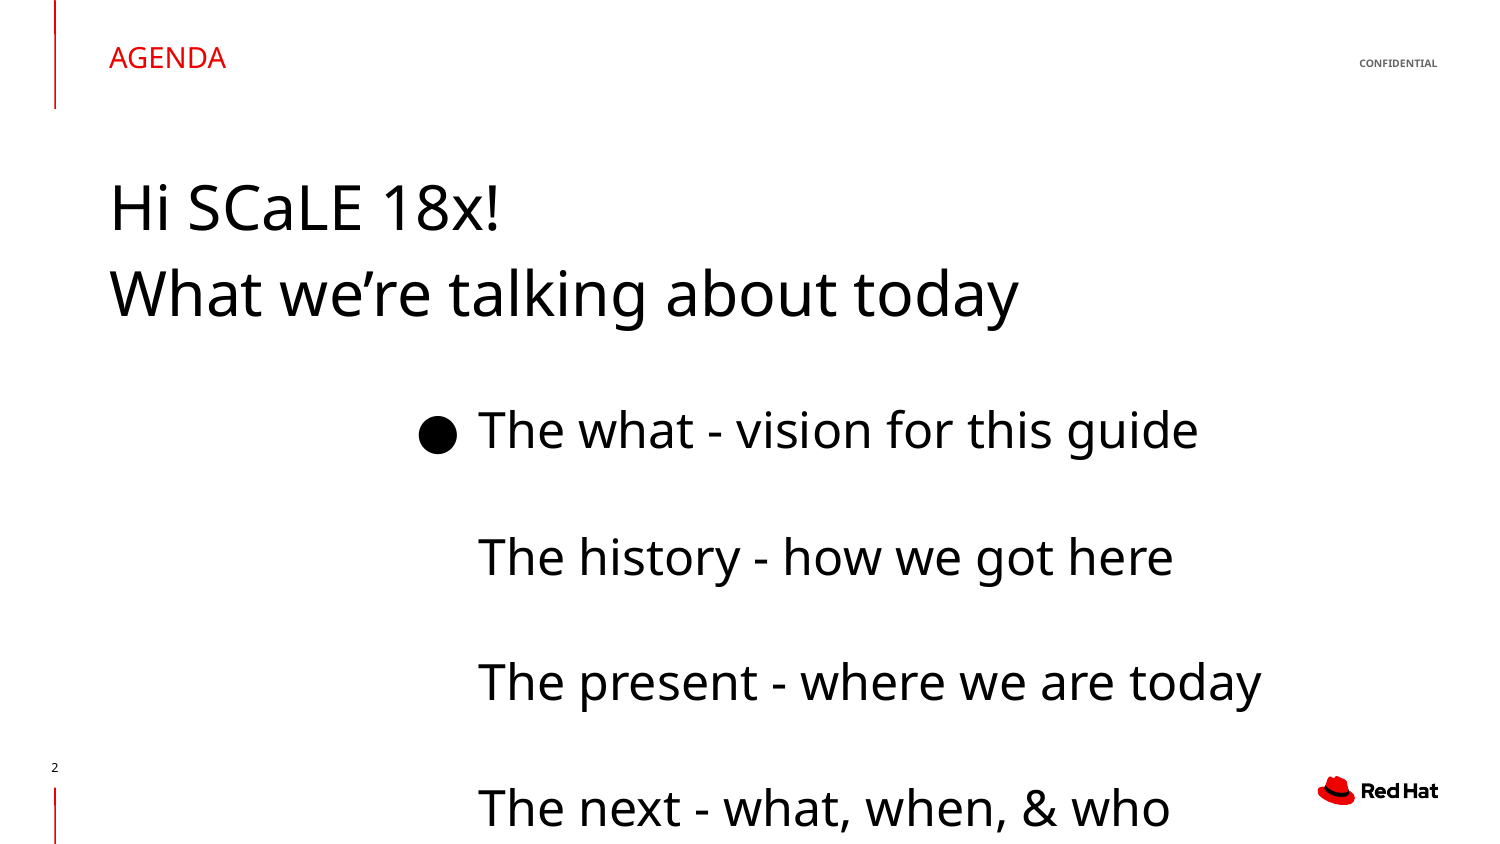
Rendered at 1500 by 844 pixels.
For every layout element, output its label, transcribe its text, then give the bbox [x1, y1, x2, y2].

slide_number <number> [10, 759, 101, 777]
title The what - vision for this guide The history - how we got here The present - where we are today The next - what, when, & who [403, 332, 1285, 642]
title Hi SCaLE 18x! What we’re talking about today [55, 145, 1285, 265]
picture [1317, 776, 1438, 805]
subtitle AGENDA [55, 6, 689, 108]
